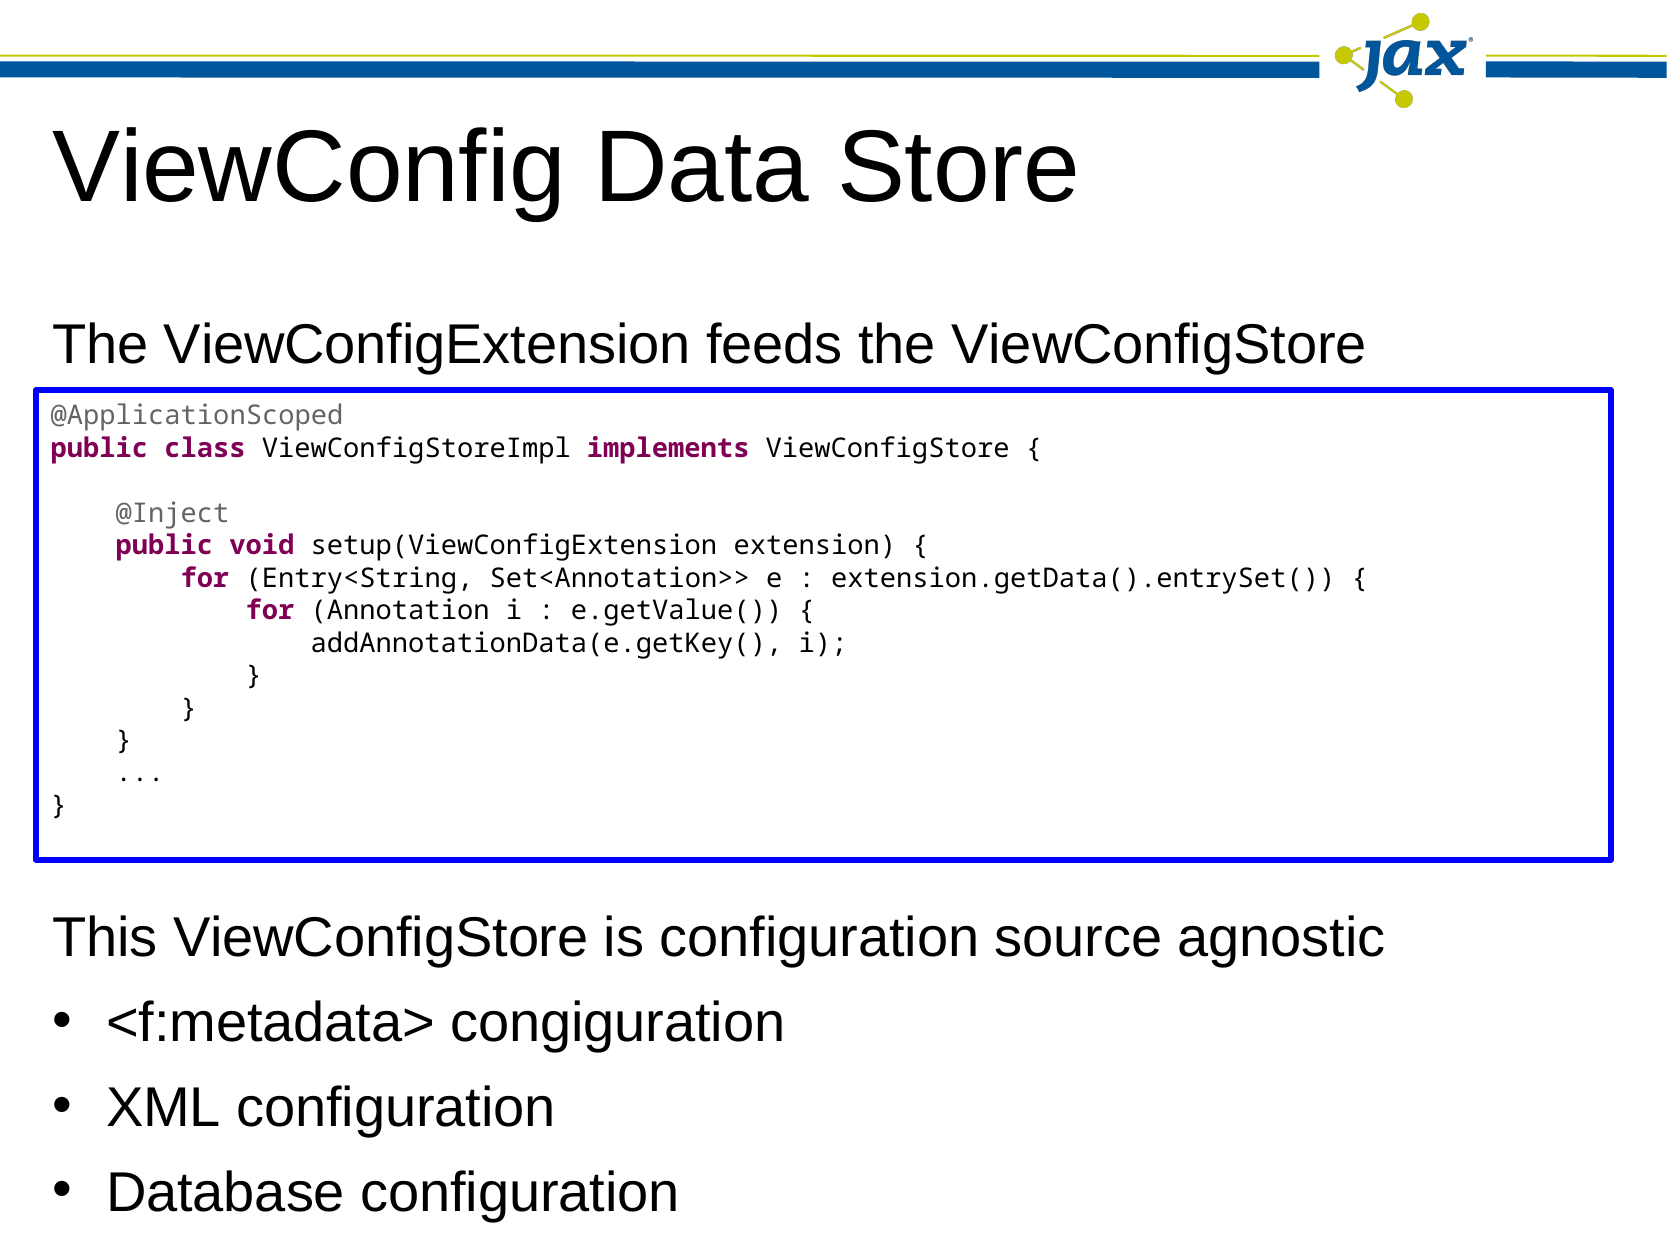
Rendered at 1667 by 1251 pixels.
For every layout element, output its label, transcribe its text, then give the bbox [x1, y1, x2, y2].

text_box @ApplicationScoped public class ViewConfigStoreImpl implements ViewConfigStore { @Inject public void setup(ViewConfigExtension extension) { for (Entry<String, Set<Annotation>> e : extension.getData().entrySet()) { for (Annotation i : e.getValue()) { addAnnotationData(e.getKey(), i); } } } ... } [35, 390, 1611, 860]
picture [1335, 13, 1473, 91]
title ViewConfig Data Store [37, 91, 1651, 230]
list The ViewConfigExtension feeds the ViewConfigStore This ViewConfigStore is configuration source agnostic <f:metadata> congiguration XML configuration Database configuration [37, 300, 1613, 387]
list The ViewConfigExtension feeds the ViewConfigStore This ViewConfigStore is configuration source agnostic <f:metadata> congiguration XML configuration Database configuration [37, 863, 1613, 1238]
